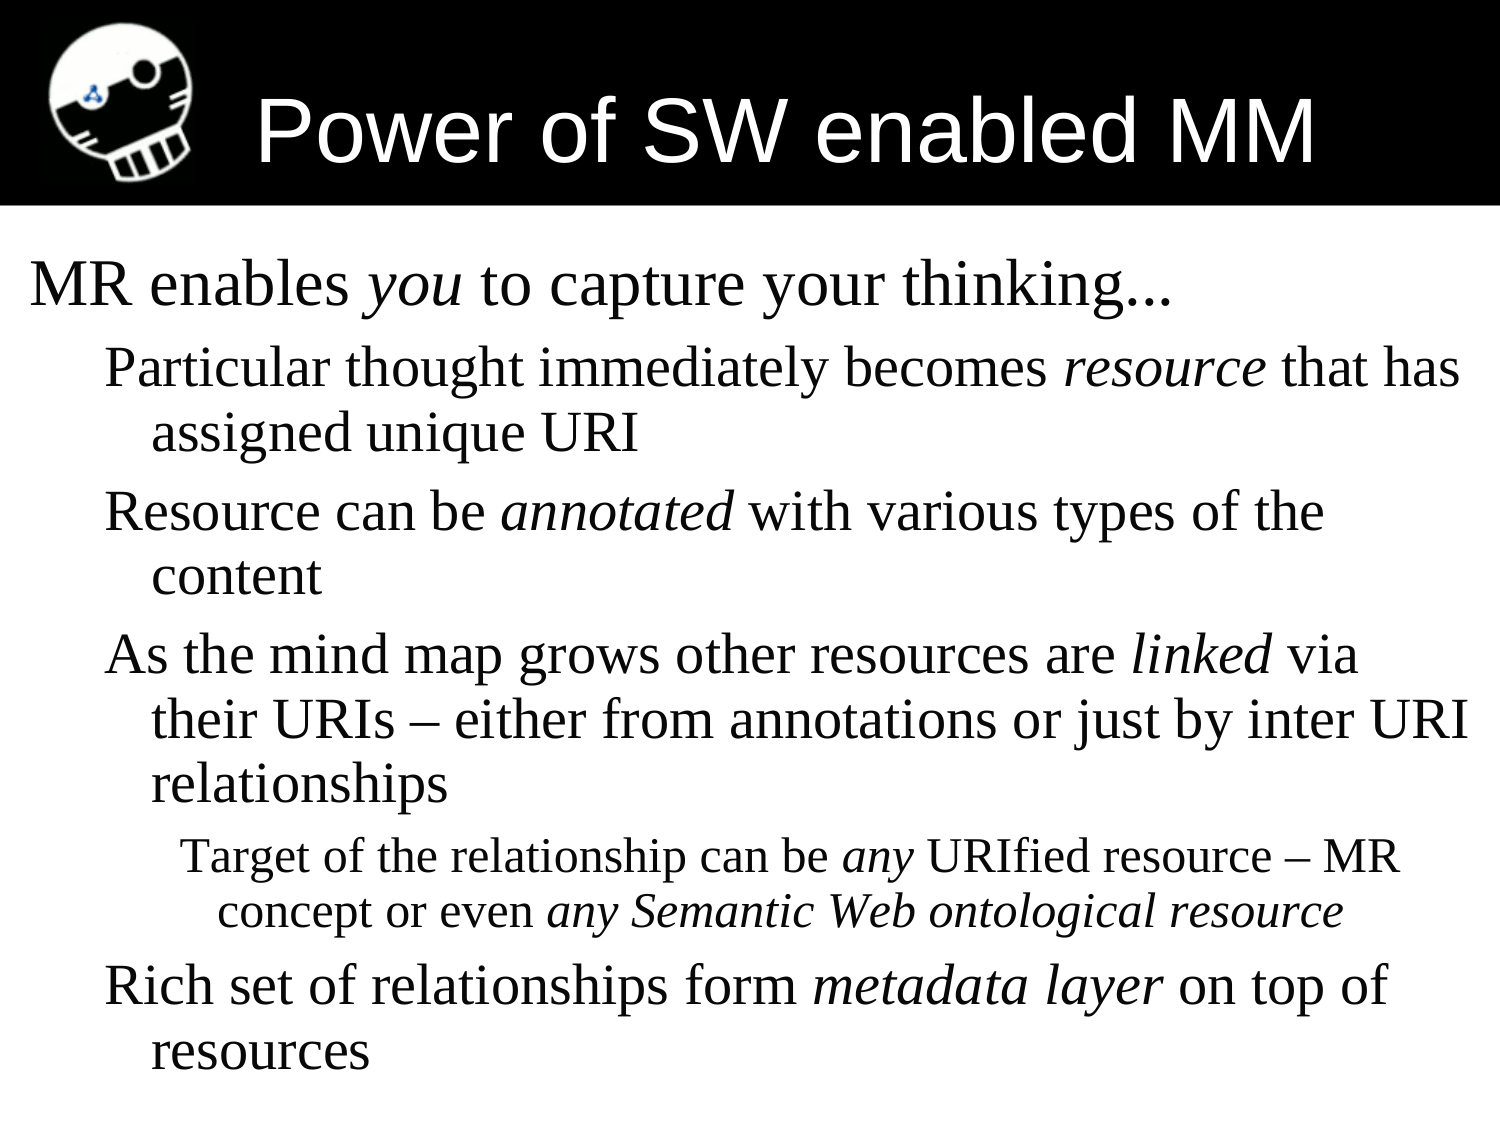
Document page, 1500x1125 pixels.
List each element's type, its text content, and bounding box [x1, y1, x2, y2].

title Power of SW enabled MM [150, 13, 1426, 245]
picture [0, 0, 1500, 1125]
list MR enables you to capture your thinking... Particular thought immediately becomes resource that has assigned unique URI Resource can be annotated with various types of the content As the mind map grows other resources are linked via their URIs – either from annotations or just by inter URI relationships Target of the relationship can be any URIfied resource – MR concept or even any Semantic Web ontological resource Rich set of relationships form metadata layer on top of resources [29, 245, 1477, 1093]
